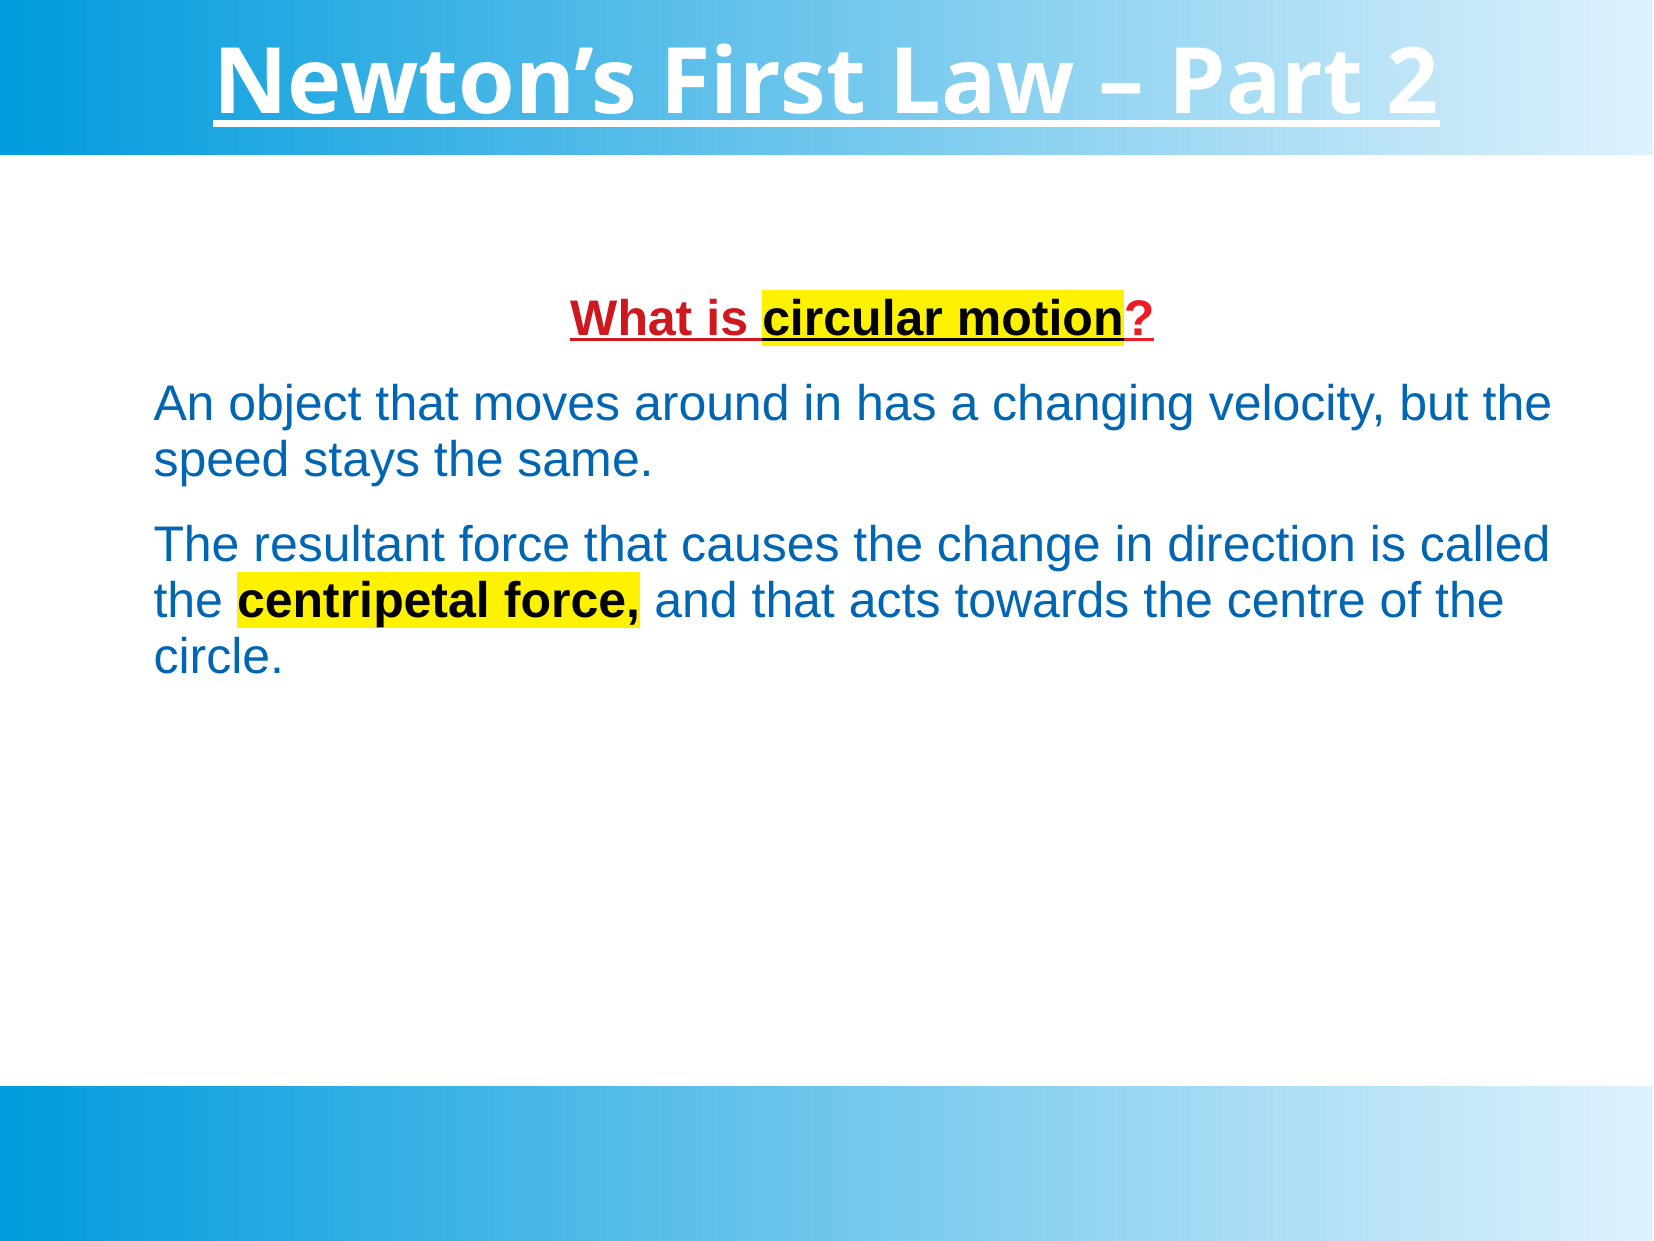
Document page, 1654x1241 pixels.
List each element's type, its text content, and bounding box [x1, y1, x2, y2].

title Newton’s First Law – Part 2 [82, 25, 1571, 130]
list What is circular motion? An object that moves around in has a changing velocity, but the speed stays the same. The resultant force that causes the change in direction is called the centripetal force, and that acts towards the centre of the circle. [82, 290, 1571, 1010]
